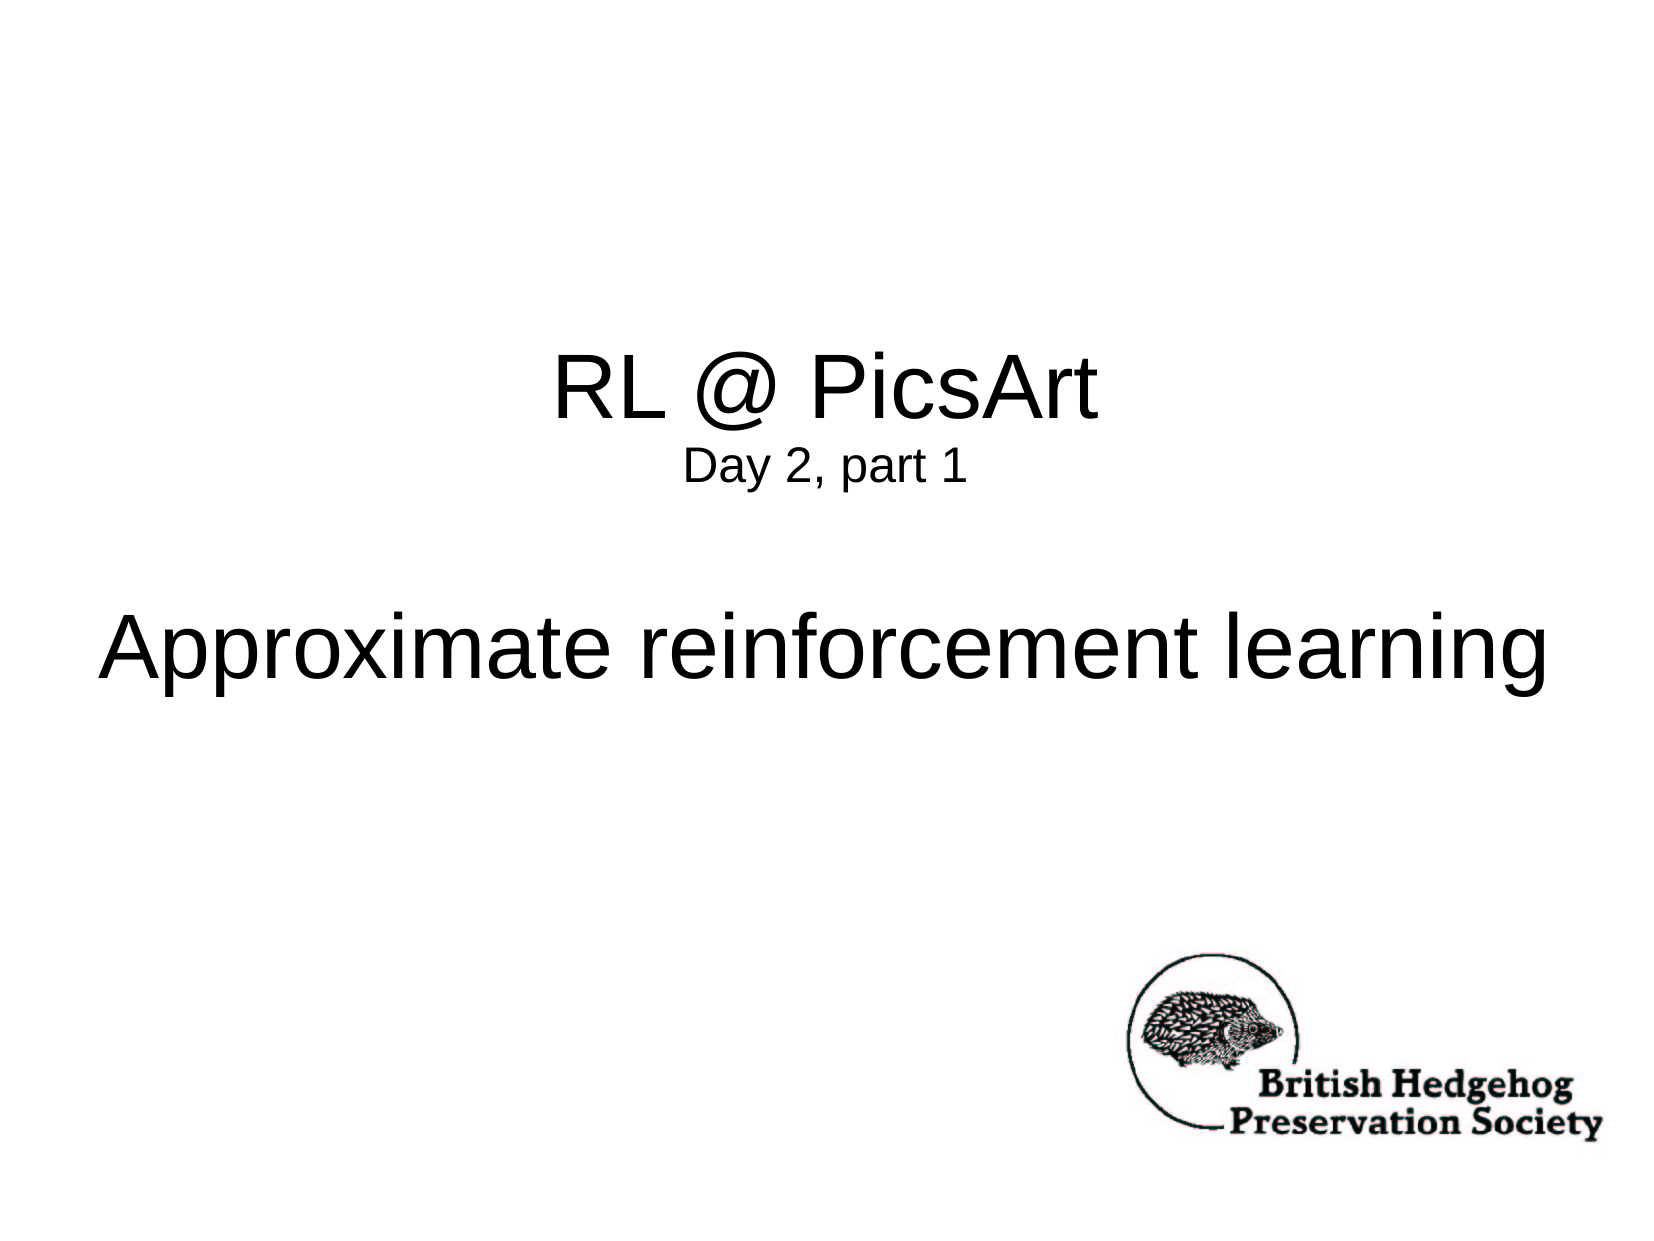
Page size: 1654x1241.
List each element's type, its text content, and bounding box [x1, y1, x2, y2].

text_box RL @ PicsArt Day 2, part 1 Approximate reinforcement learning [0, 311, 1654, 723]
picture [1050, 869, 1654, 1241]
